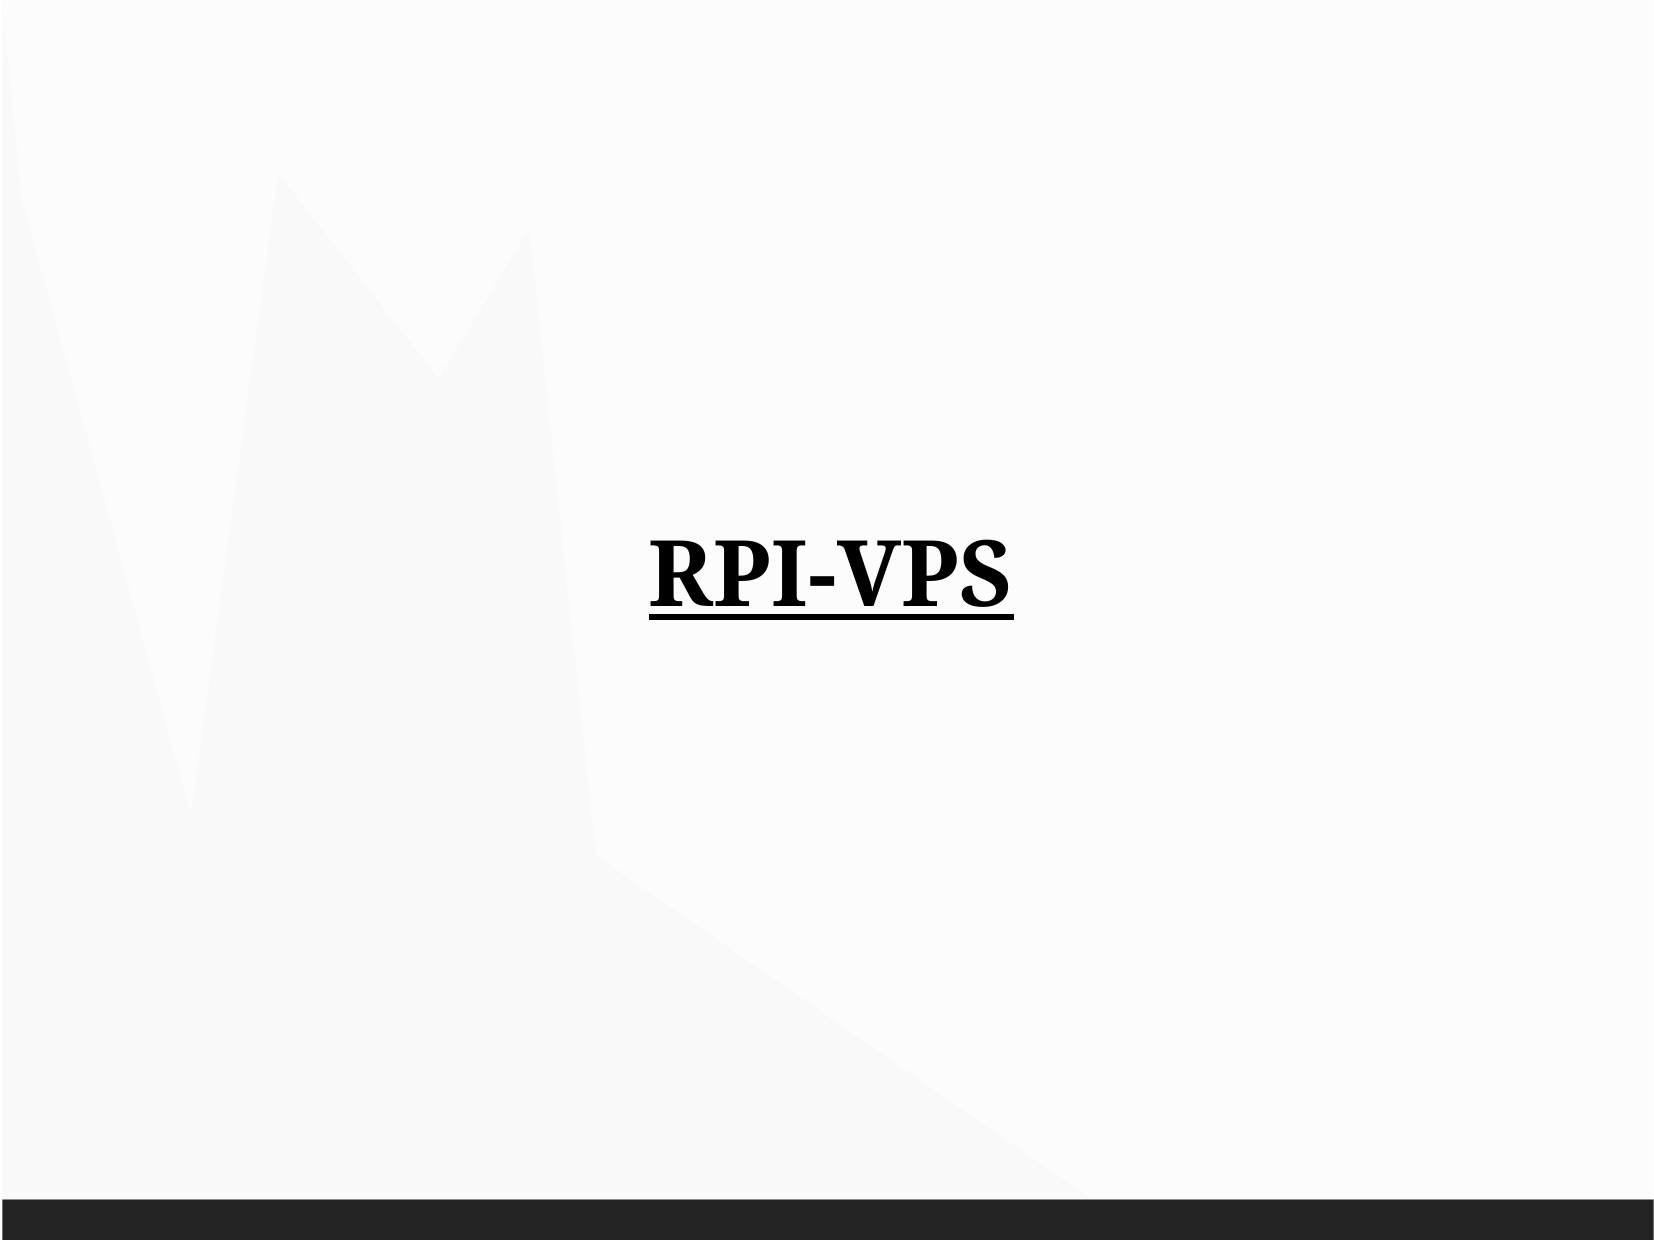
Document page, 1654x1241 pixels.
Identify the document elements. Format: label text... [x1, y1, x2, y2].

title RPI-VPS [86, 467, 1576, 676]
picture [2, 0, 1654, 1241]
